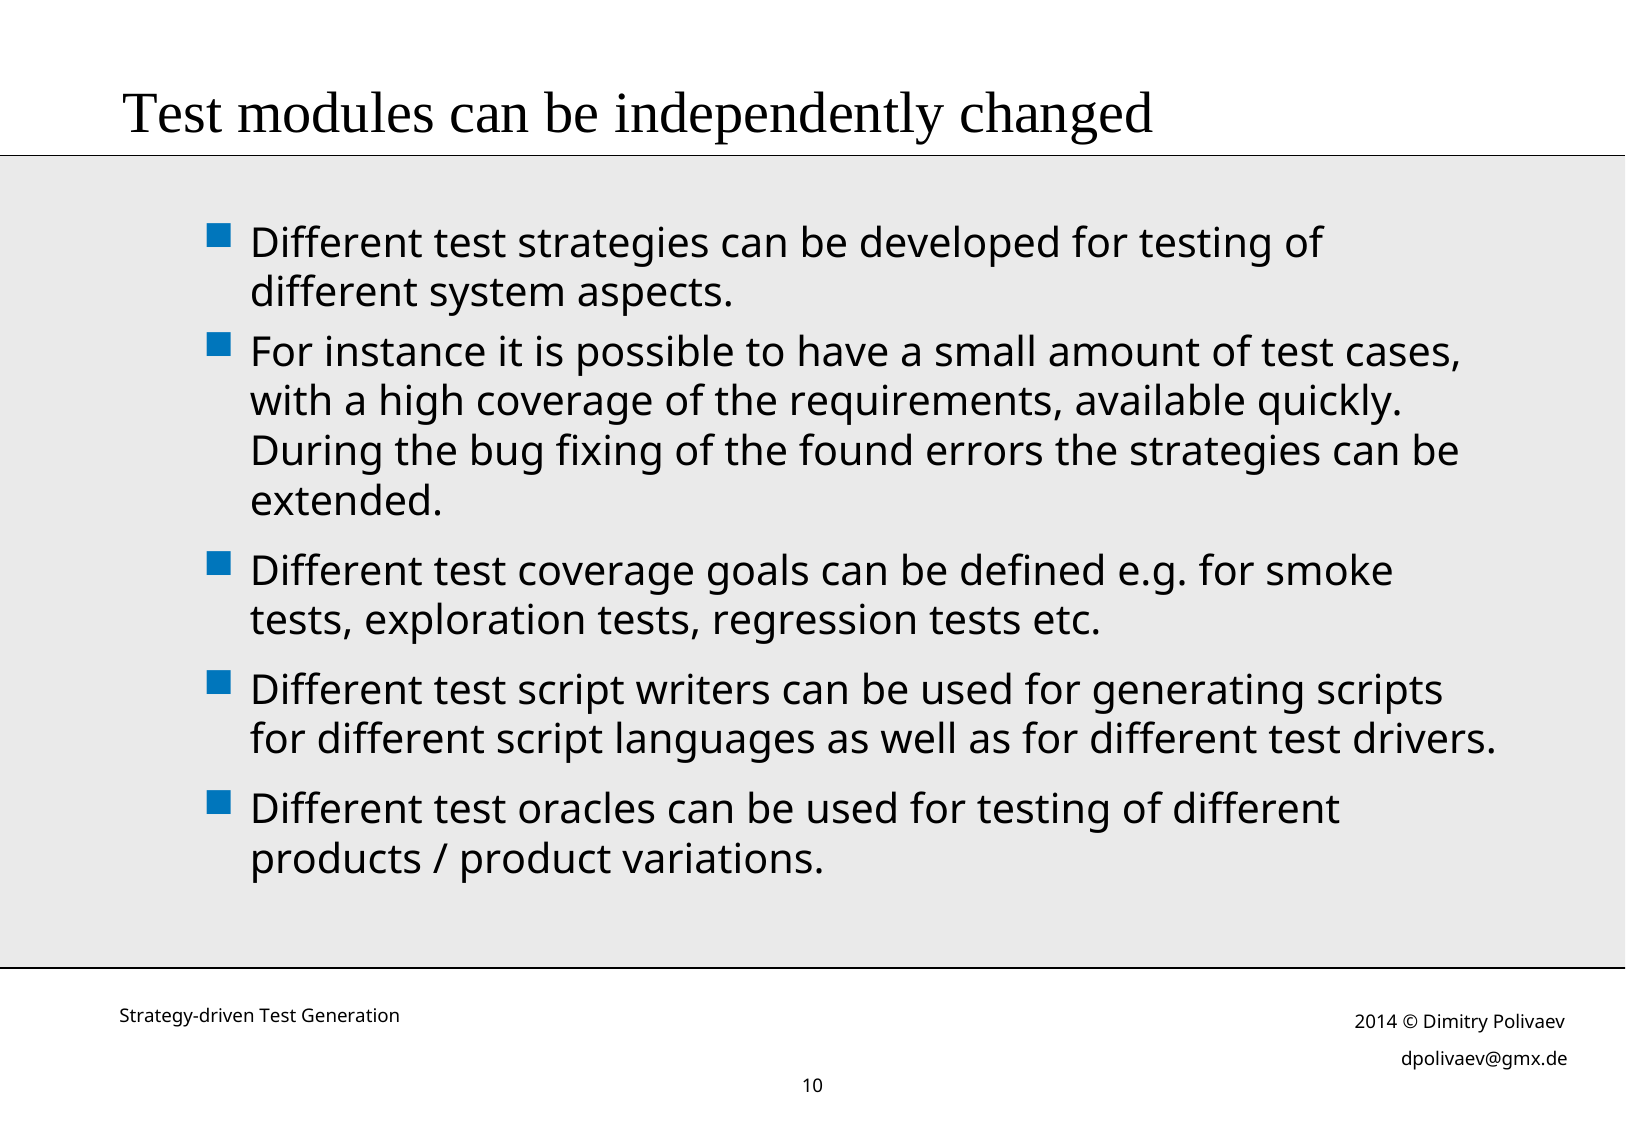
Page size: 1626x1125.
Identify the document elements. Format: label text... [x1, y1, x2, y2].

list Different test strategies can be developed for testing of different system aspects. For instance it is possible to have a small amount of test cases, with a high coverage of the requirements, available quickly. During the bug fixing of the found errors the strategies can be extended. Different test coverage goals can be defined e.g. for smoke tests, exploration tests, regression tests etc. Different test script writers can be used for generating scripts for different script languages as well as for different test drivers. Different test oracles can be used for testing of different products / product variations. [122, 215, 1501, 902]
title Test modules can be independently changed [122, 70, 1501, 145]
